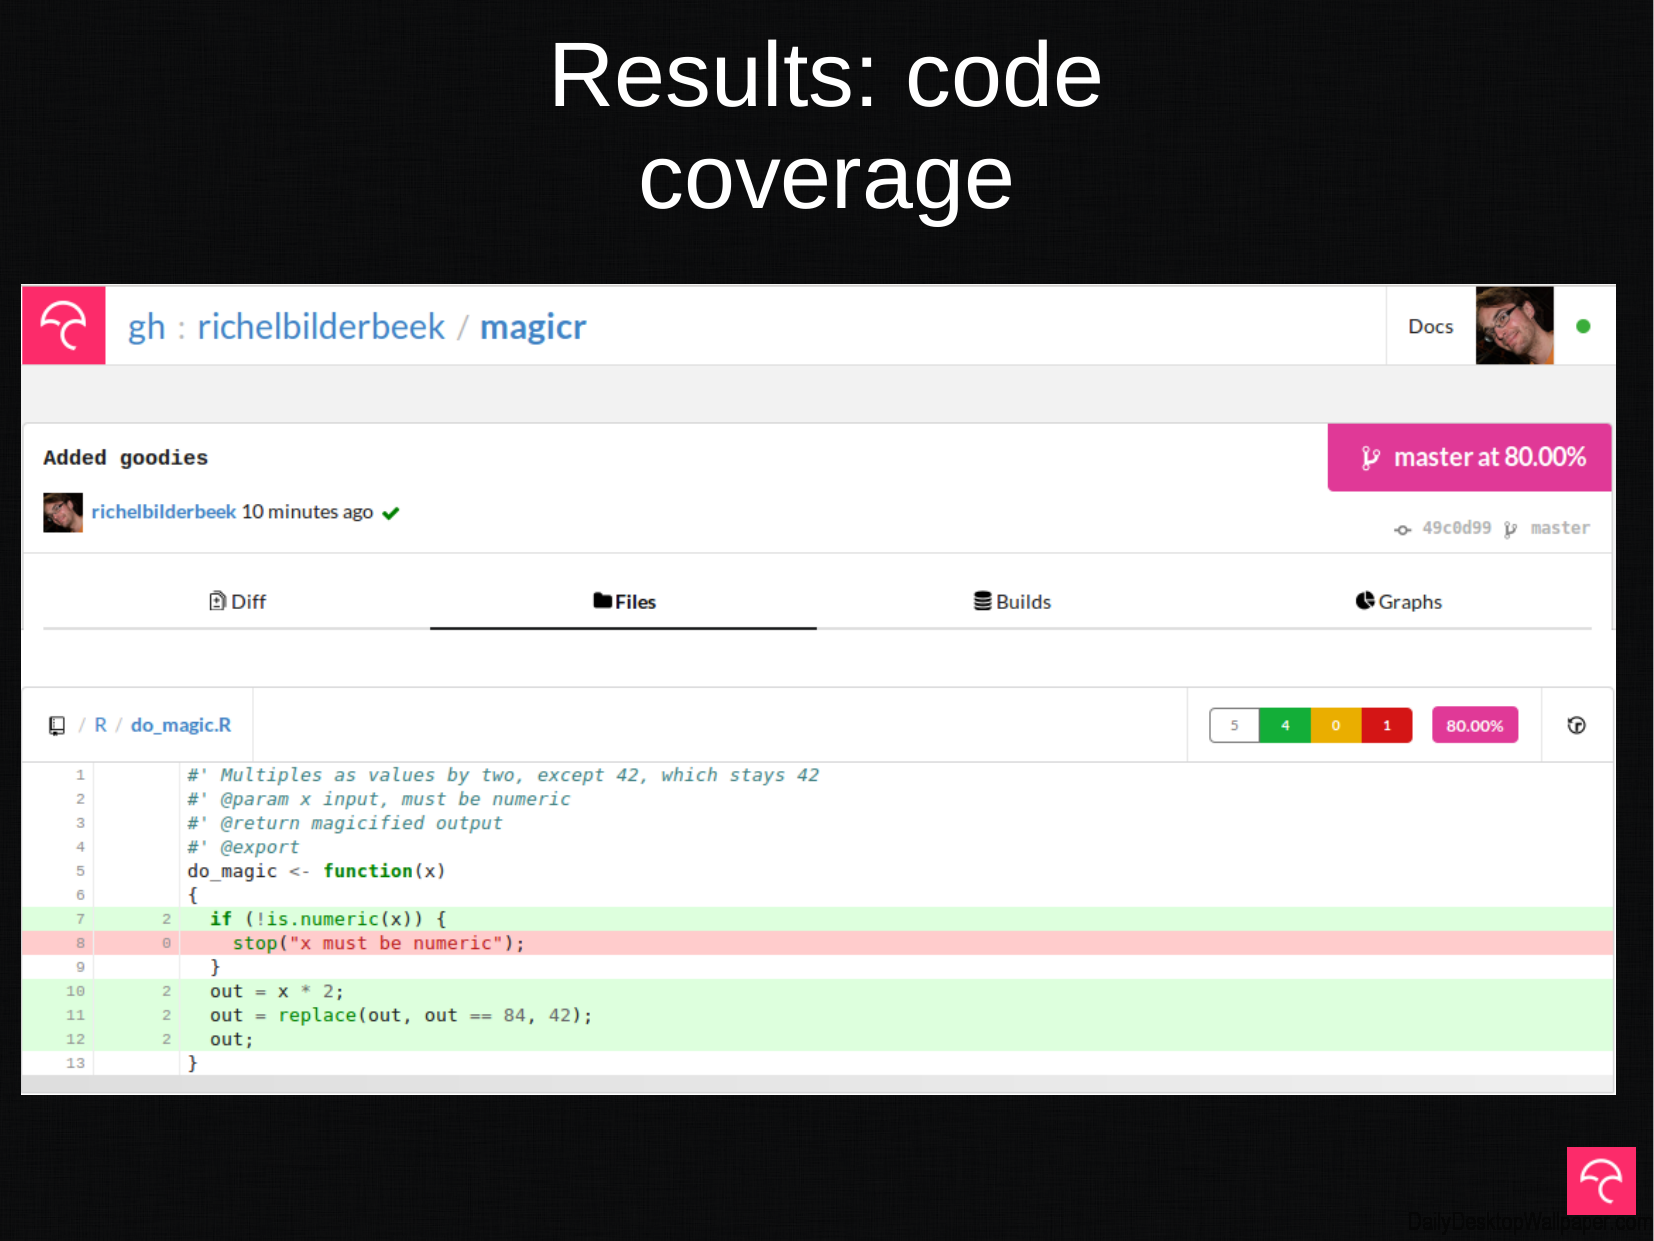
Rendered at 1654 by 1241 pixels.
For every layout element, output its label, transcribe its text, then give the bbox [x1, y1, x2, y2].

picture [0, 0, 1654, 1241]
title Results: code coverage [389, 23, 1264, 229]
